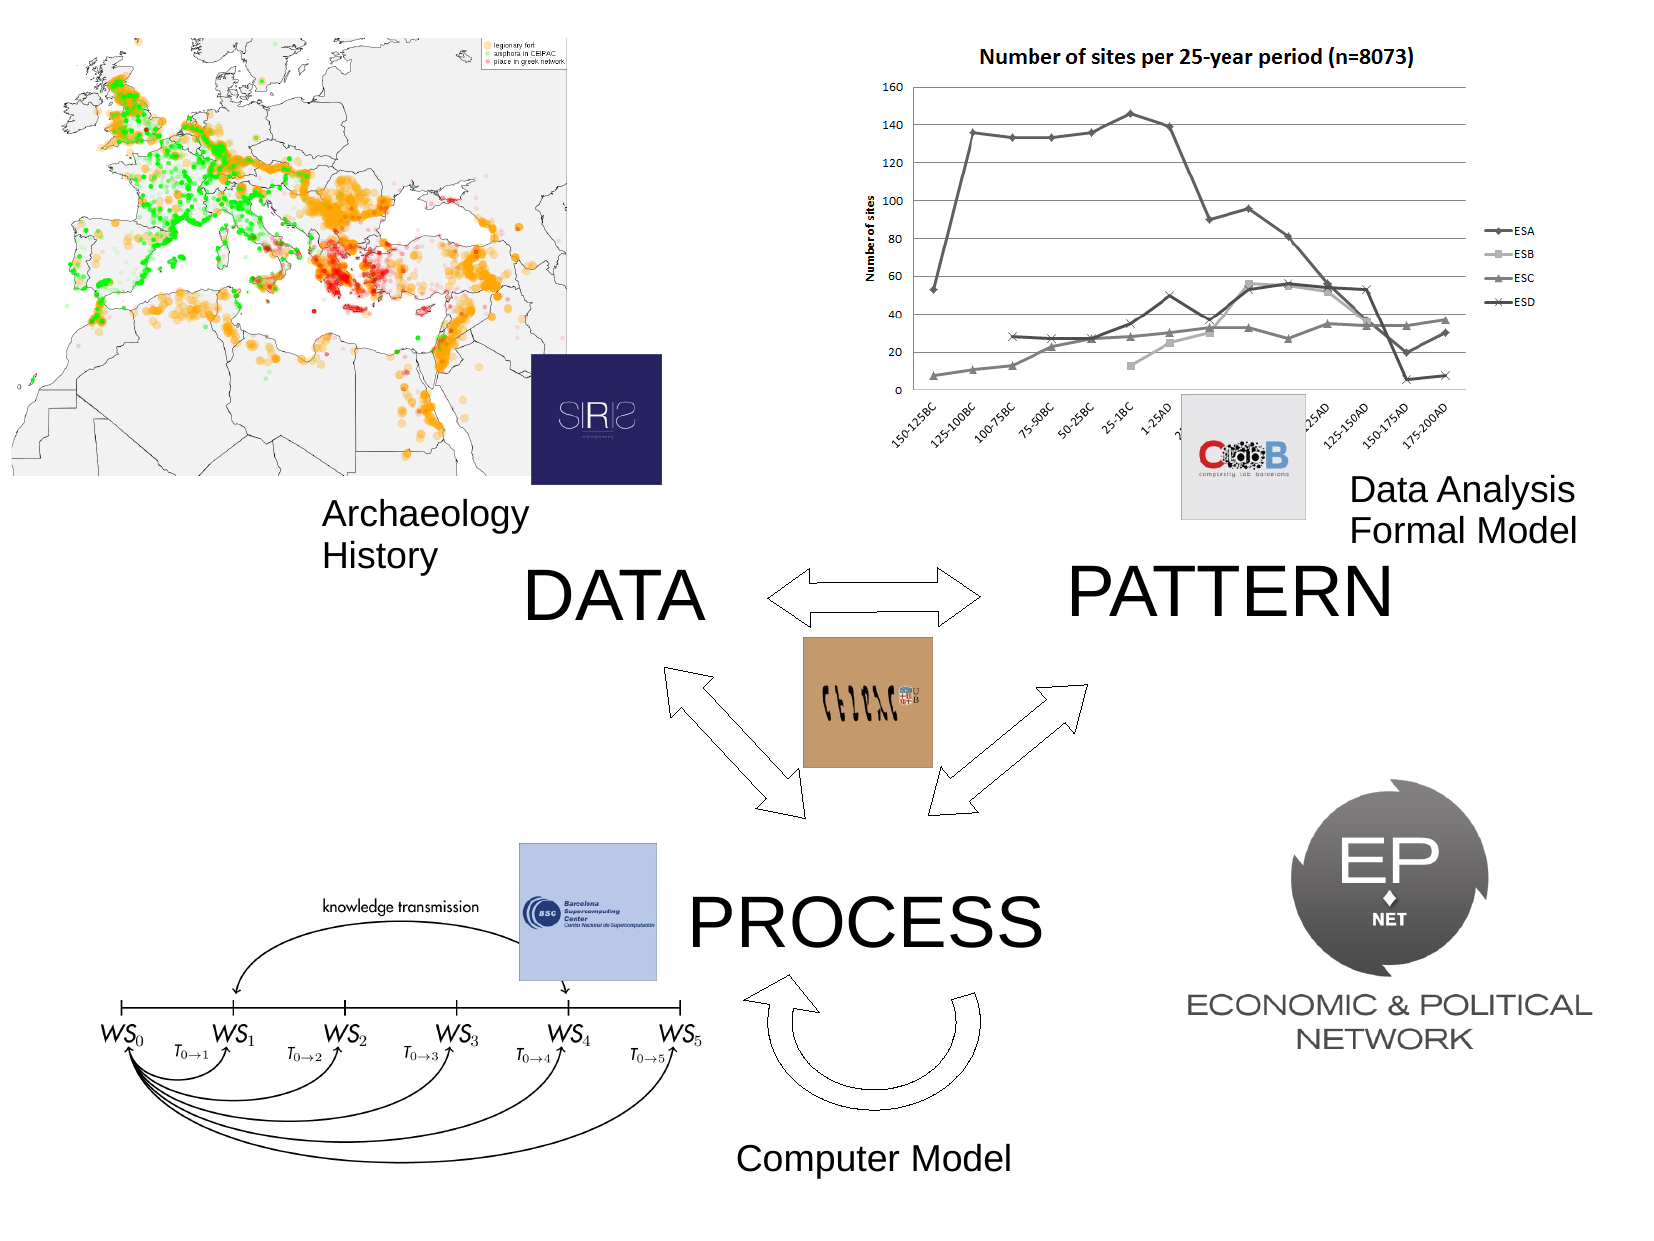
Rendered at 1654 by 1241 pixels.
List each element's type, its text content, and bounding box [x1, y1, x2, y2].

picture [844, 31, 1548, 520]
text_box [743, 974, 981, 1111]
text_box [928, 684, 1088, 816]
picture [803, 637, 933, 768]
text_box Archaeology History [307, 485, 555, 626]
text_box [664, 667, 806, 819]
text_box Data Analysis Formal Model [1334, 460, 1630, 579]
text_box PROCESS [673, 874, 1075, 971]
text_box DATA [507, 547, 733, 644]
text_box [767, 567, 981, 628]
picture [11, 38, 662, 485]
text_box Computer Model [696, 1129, 1052, 1229]
picture [97, 843, 709, 1170]
text_box PATTERN [1051, 543, 1418, 640]
picture [1184, 771, 1595, 1052]
